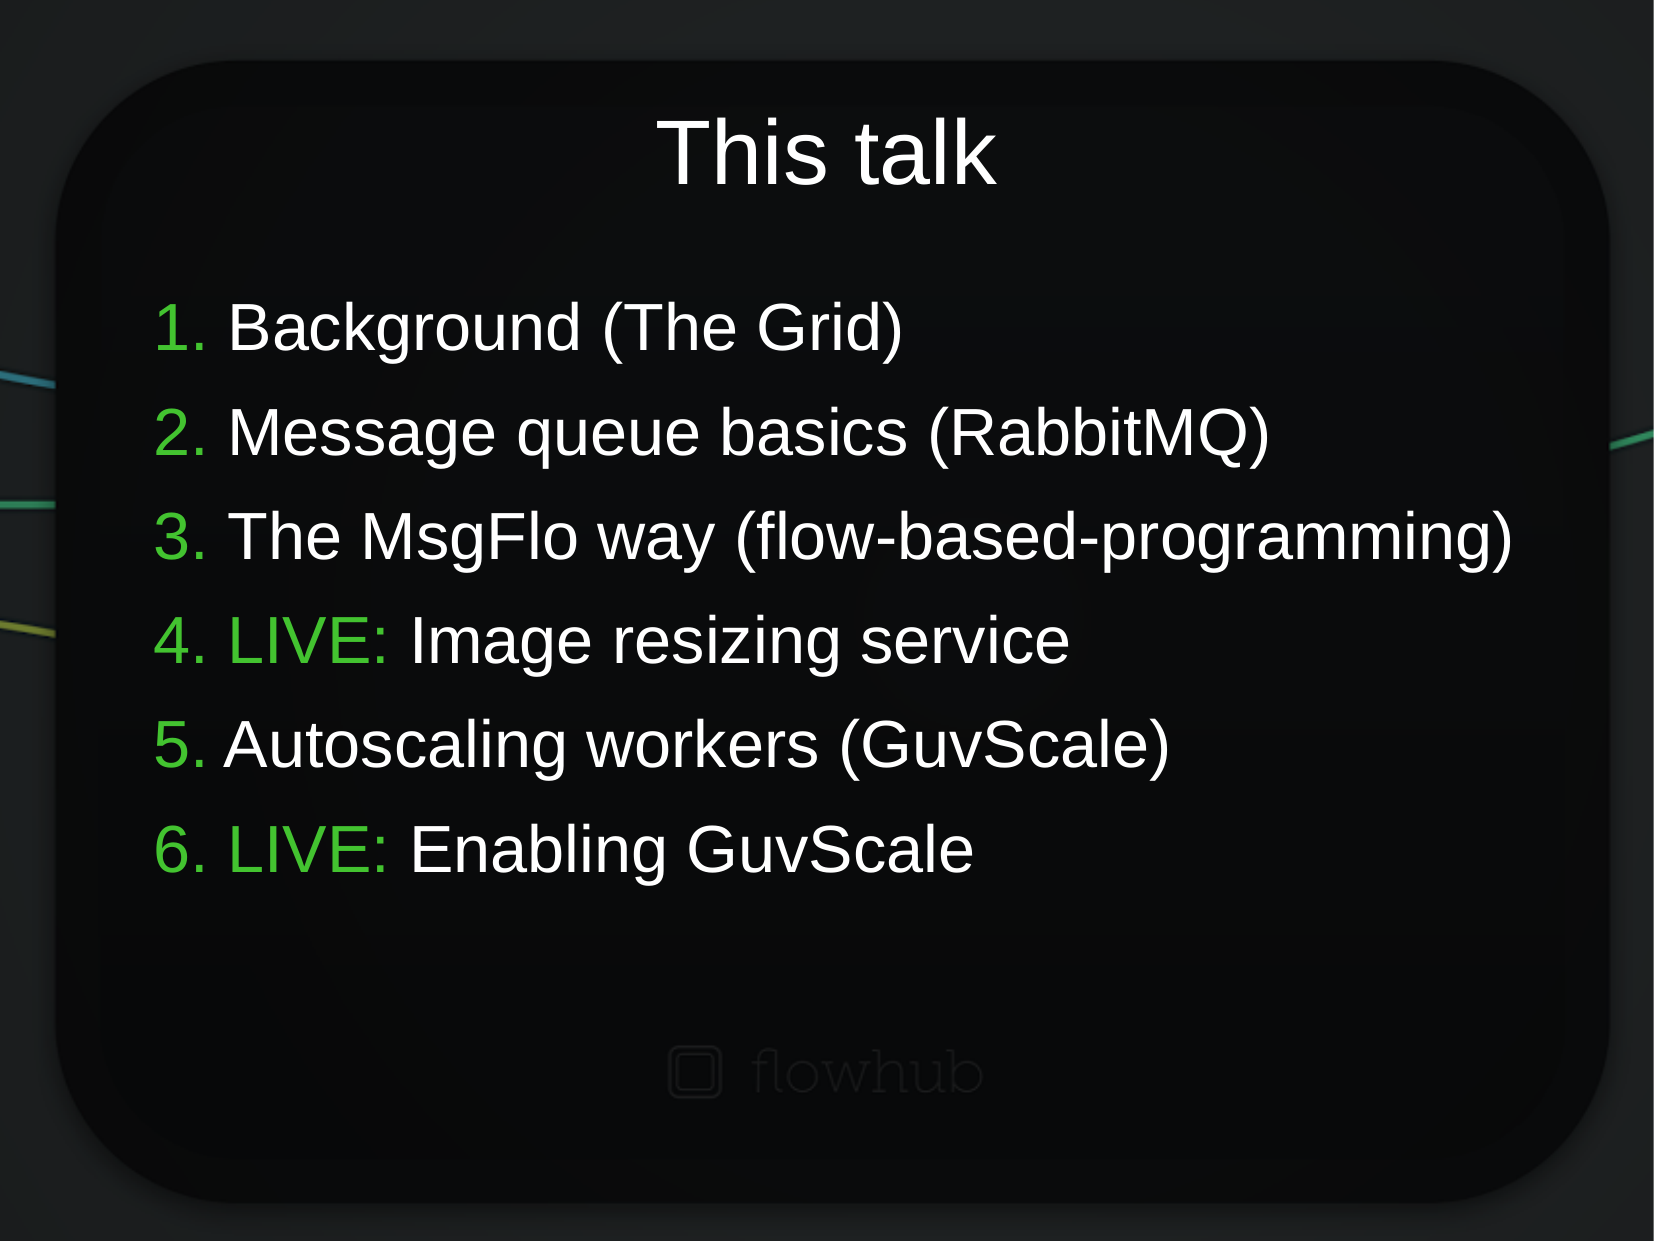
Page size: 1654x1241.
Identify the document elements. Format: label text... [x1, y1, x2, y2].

title This talk [82, 49, 1571, 257]
picture [0, 0, 1654, 1241]
list 1. Background (The Grid) 2. Message queue basics (RabbitMQ) 3. The MsgFlo way (flow-based-programming) 4. LIVE: Image resizing service 5. Autoscaling workers (GuvScale) 6. LIVE: Enabling GuvScale [82, 290, 1571, 1010]
